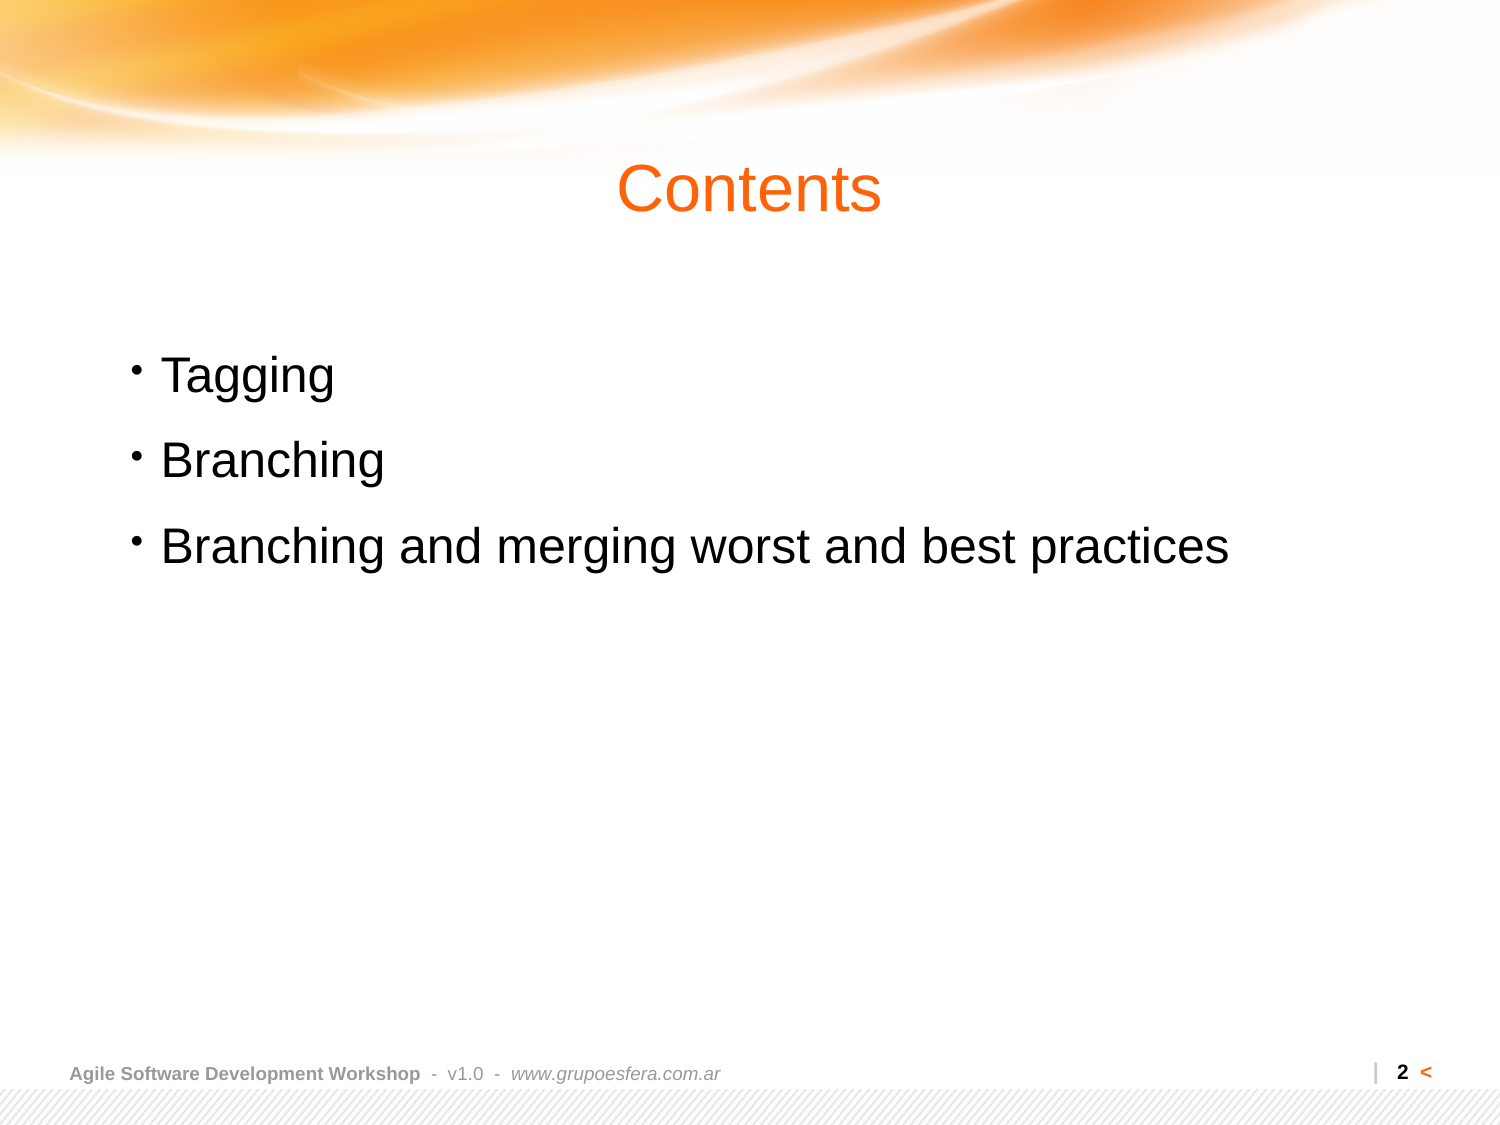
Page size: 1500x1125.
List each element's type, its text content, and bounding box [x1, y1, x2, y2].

picture [0, 0, 1500, 174]
list Tagging Branching Branching and merging worst and best practices [130, 346, 1363, 1002]
title Contents [143, 133, 1357, 247]
picture [0, 1089, 1500, 1125]
